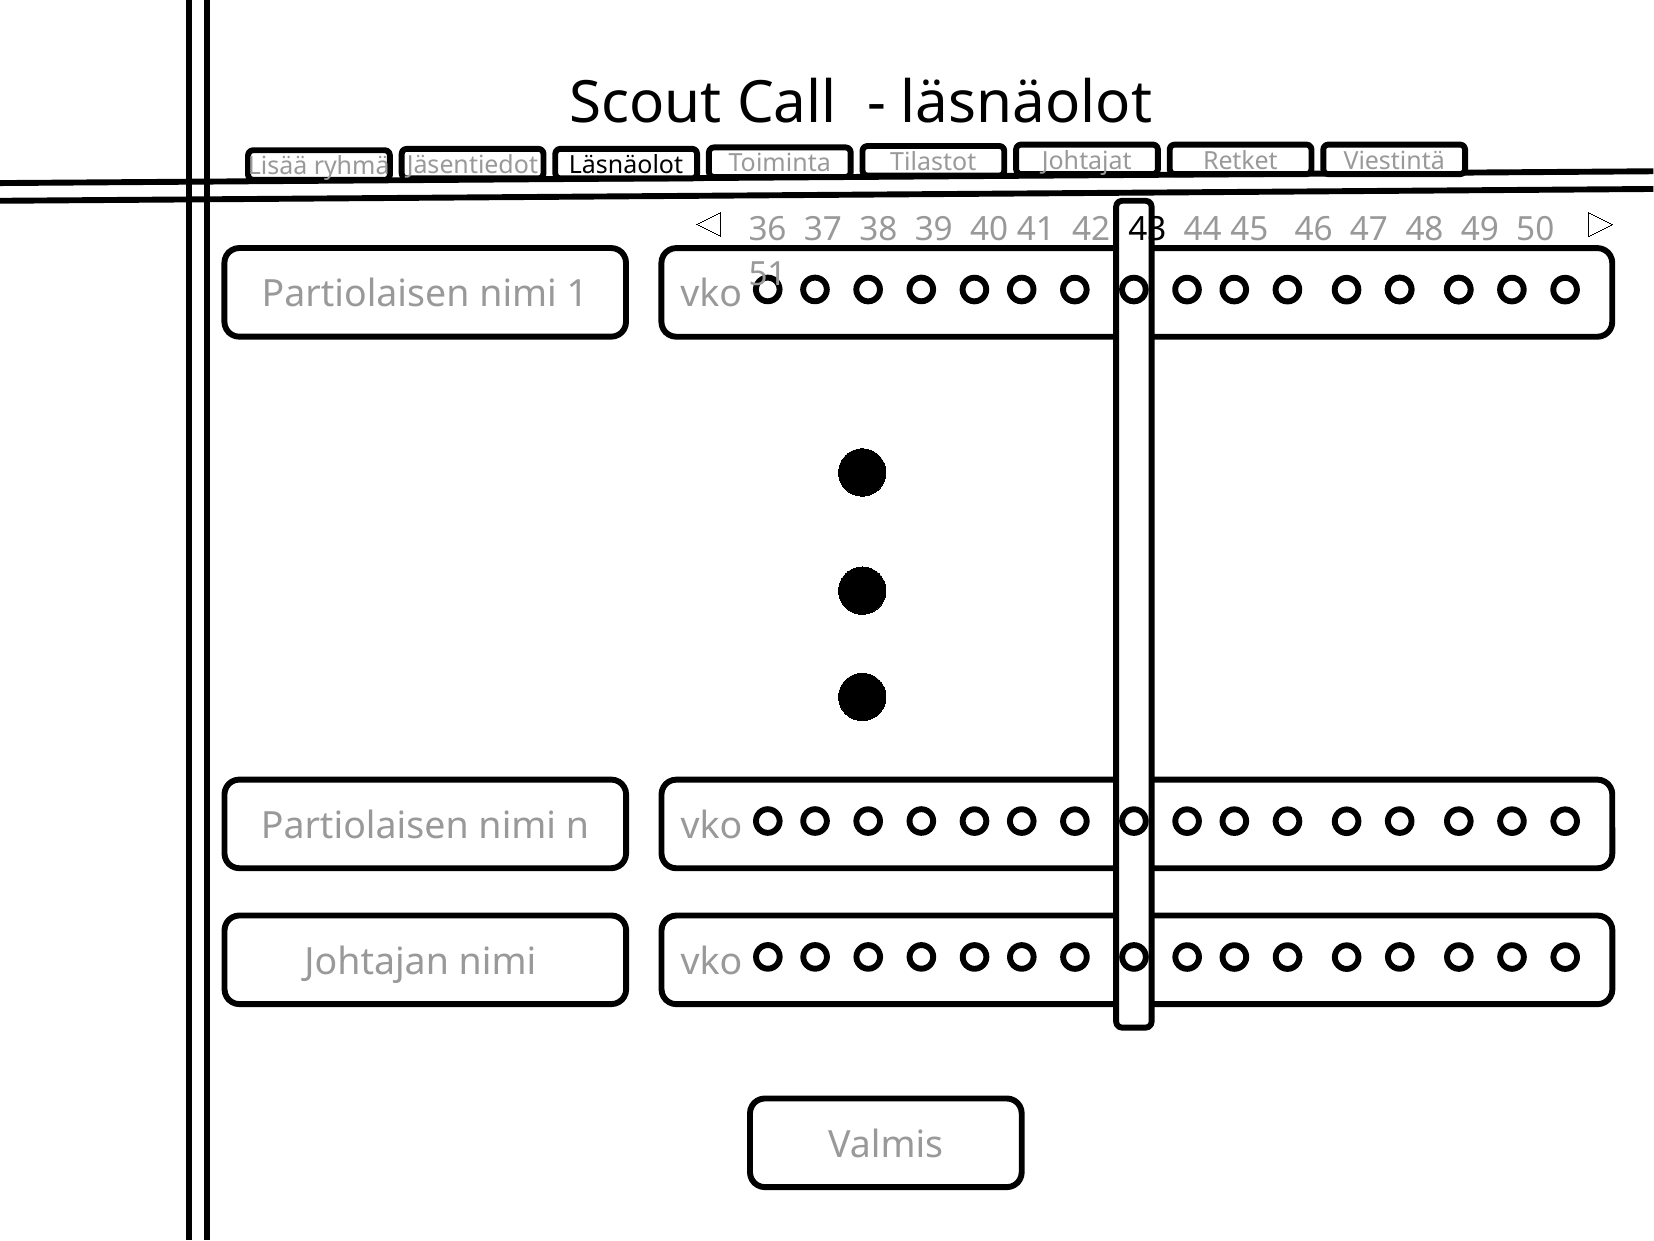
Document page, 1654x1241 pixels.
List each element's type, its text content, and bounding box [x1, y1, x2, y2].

text_box [1446, 277, 1471, 302]
text_box [1553, 277, 1577, 302]
text_box [856, 277, 880, 302]
text_box [1553, 945, 1578, 969]
text_box [803, 945, 827, 969]
text_box [1447, 945, 1471, 969]
text_box Partiolaisen nimi n [224, 779, 627, 869]
text_box [1275, 277, 1300, 302]
text_box vko [1152, 779, 1613, 869]
text_box [1062, 277, 1087, 302]
text_box 36 37 38 39 40 41 42 43 44 45 46 47 48 49 50 51 [736, 200, 1595, 249]
text_box [696, 212, 721, 237]
text_box Johtajat [1016, 144, 1158, 175]
text_box [1334, 809, 1359, 834]
text_box Lisää ryhmä [248, 150, 390, 180]
text_box [856, 945, 881, 969]
text_box [1446, 809, 1471, 833]
text_box vko [1152, 248, 1613, 337]
text_box [1500, 945, 1524, 969]
text_box vko [661, 779, 1116, 869]
text_box [1222, 809, 1247, 833]
text_box [803, 809, 827, 833]
text_box vko [661, 915, 1116, 1005]
text_box [1063, 945, 1087, 969]
text_box [1334, 945, 1359, 969]
text_box Valmis [750, 1098, 1022, 1188]
text_box Läsnäolot [555, 148, 698, 179]
text_box [1500, 809, 1524, 833]
text_box [1553, 809, 1578, 834]
text_box [1175, 945, 1199, 969]
text_box [1009, 809, 1034, 833]
text_box Viestintä [1323, 144, 1466, 175]
text_box Jäsentiedot [401, 148, 544, 179]
text_box [1387, 277, 1412, 302]
text_box [1009, 277, 1034, 302]
text_box [909, 277, 934, 302]
text_box [1222, 945, 1247, 969]
text_box [1334, 277, 1359, 302]
text_box Partiolaisen nimi 1 [224, 248, 627, 337]
text_box [1222, 277, 1247, 302]
text_box [1500, 277, 1524, 302]
text_box [1588, 212, 1613, 237]
text_box [803, 277, 827, 302]
text_box [755, 277, 780, 302]
text_box [1175, 277, 1199, 302]
text_box [755, 809, 780, 833]
text_box Retket [1169, 144, 1312, 175]
text_box [838, 448, 886, 497]
text_box [1387, 809, 1412, 833]
text_box [962, 809, 987, 833]
text_box [756, 945, 780, 969]
text_box [1175, 809, 1199, 833]
text_box [1275, 945, 1300, 969]
text_box [962, 277, 987, 302]
text_box [909, 809, 934, 833]
text_box [1275, 809, 1300, 834]
text_box [1009, 945, 1034, 969]
text_box vko [661, 248, 1116, 337]
text_box [1387, 945, 1412, 969]
text_box vko [1152, 915, 1613, 1005]
text_box [909, 945, 934, 969]
text_box Johtajan nimi [224, 915, 627, 1005]
text_box Scout Call - läsnäolot [555, 53, 1123, 137]
text_box [1116, 249, 1152, 1028]
text_box [962, 945, 987, 969]
text_box [838, 673, 886, 721]
text_box [1063, 809, 1087, 833]
text_box [838, 566, 886, 615]
text_box Toiminta [708, 147, 851, 177]
text_box [856, 809, 881, 833]
text_box Tilastot [862, 145, 1005, 176]
